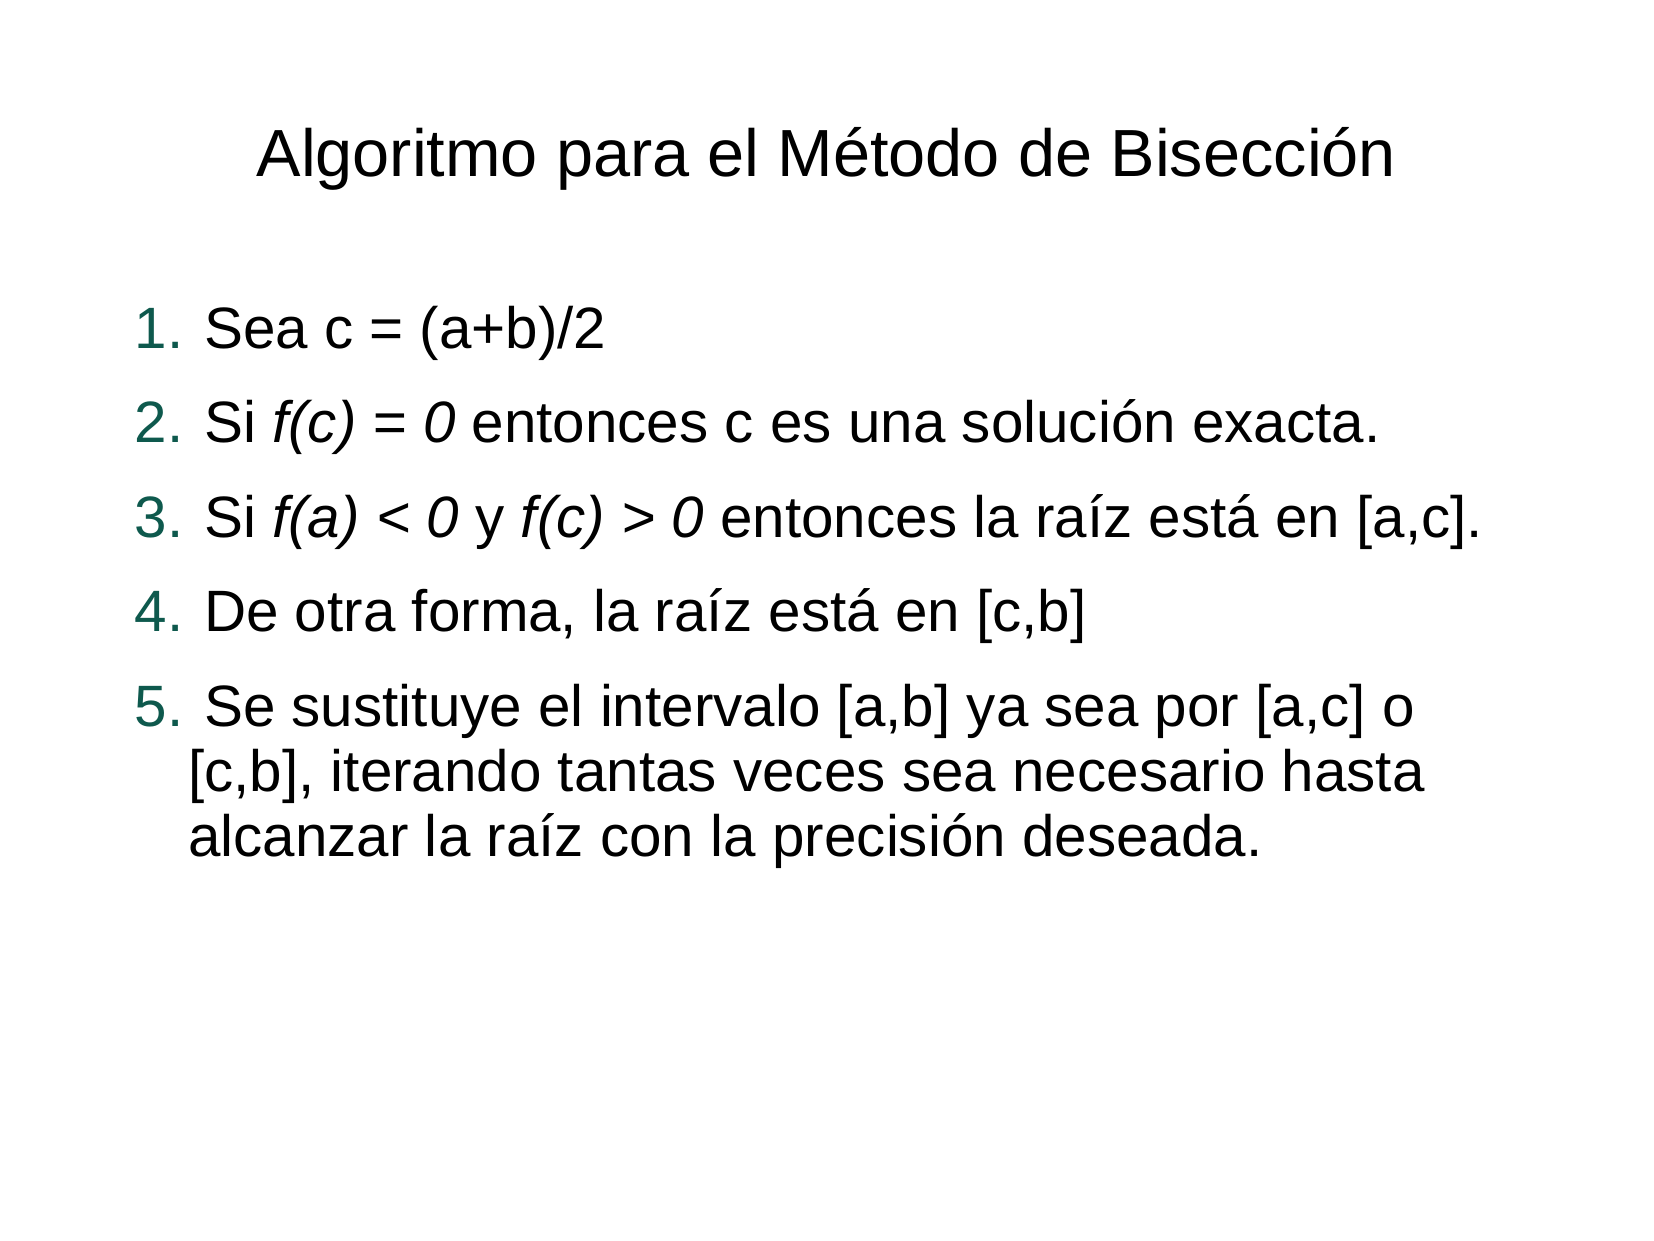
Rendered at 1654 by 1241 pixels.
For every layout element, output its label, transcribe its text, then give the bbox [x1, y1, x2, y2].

list Sea c = (a+b)/2 Si f(c) = 0 entonces c es una solución exacta. Si f(a) < 0 y f(c) > 0 entonces la raíz está en [a,c]. De otra forma, la raíz está en [c,b] Se sustituye el intervalo [a,b] ya sea por [a,c] o [c,b], iterando tantas veces sea necesario hasta alcanzar la raíz con la precisión deseada. [117, 295, 1536, 966]
title Algoritmo para el Método de Bisección [82, 49, 1571, 257]
